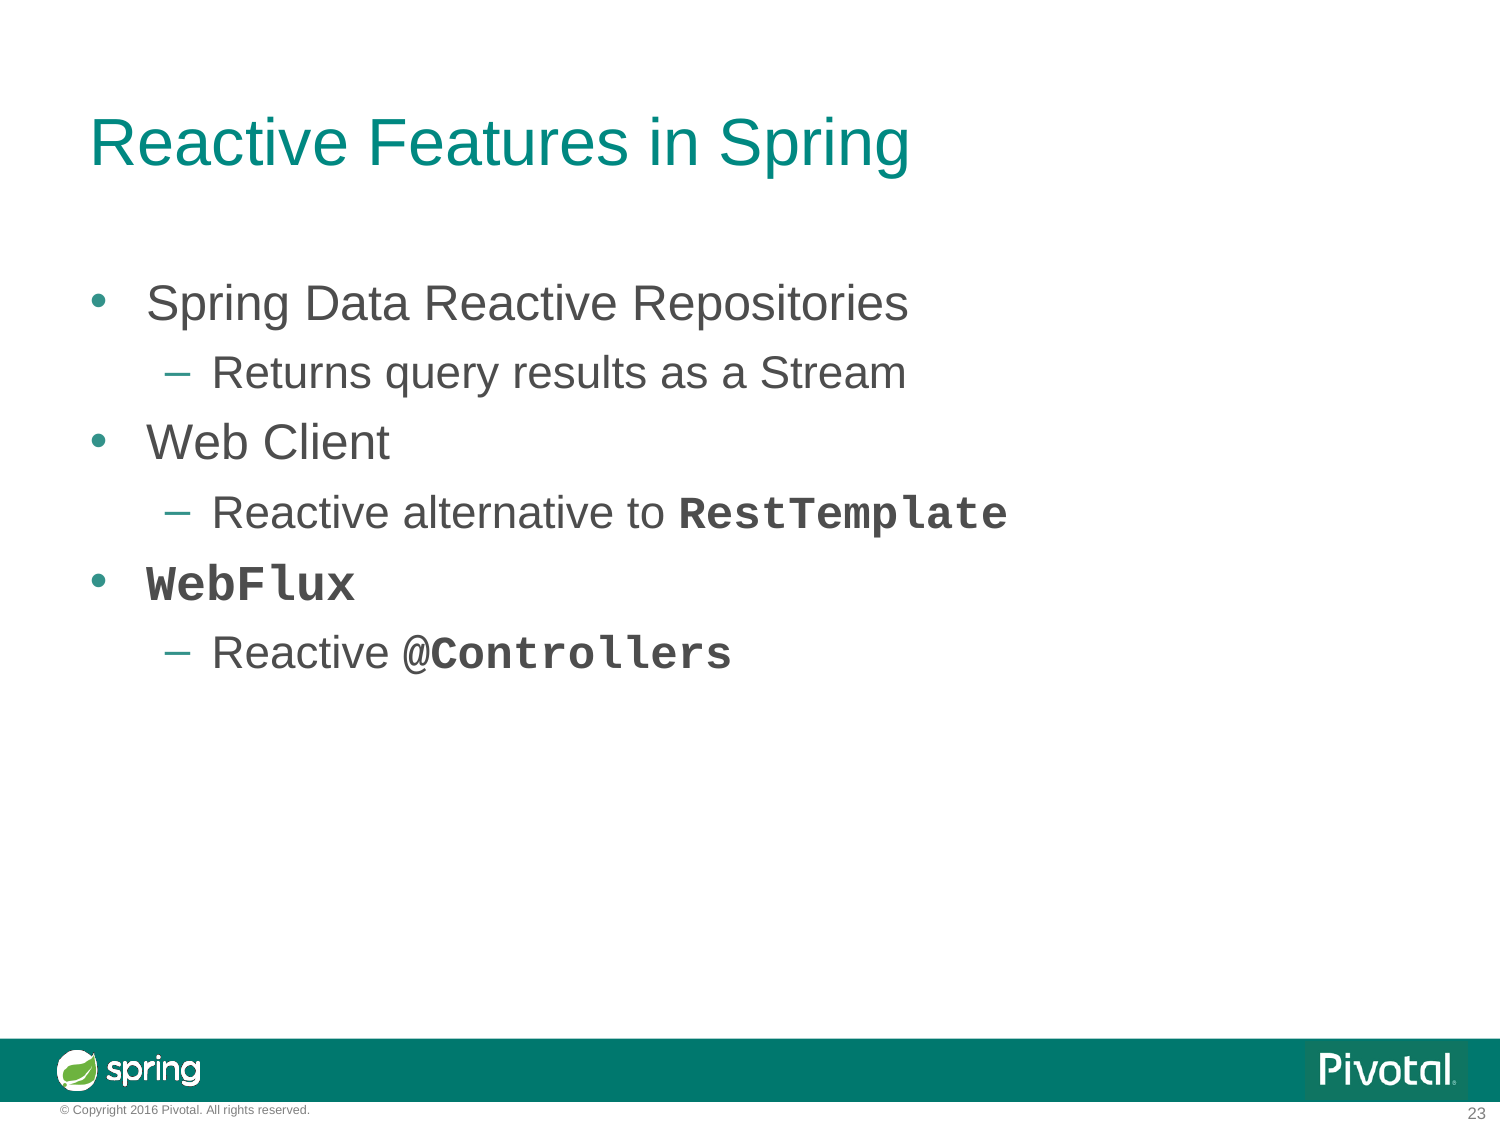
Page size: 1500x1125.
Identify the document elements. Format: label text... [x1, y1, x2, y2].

picture [32, 1039, 210, 1101]
list Spring Data Reactive Repositories Returns query results as a Stream Web Client Reactive alternative to RestTemplate WebFlux Reactive @Controllers [75, 262, 1426, 1005]
title Reactive Features in Spring [75, 45, 1426, 233]
picture [1305, 1041, 1468, 1100]
